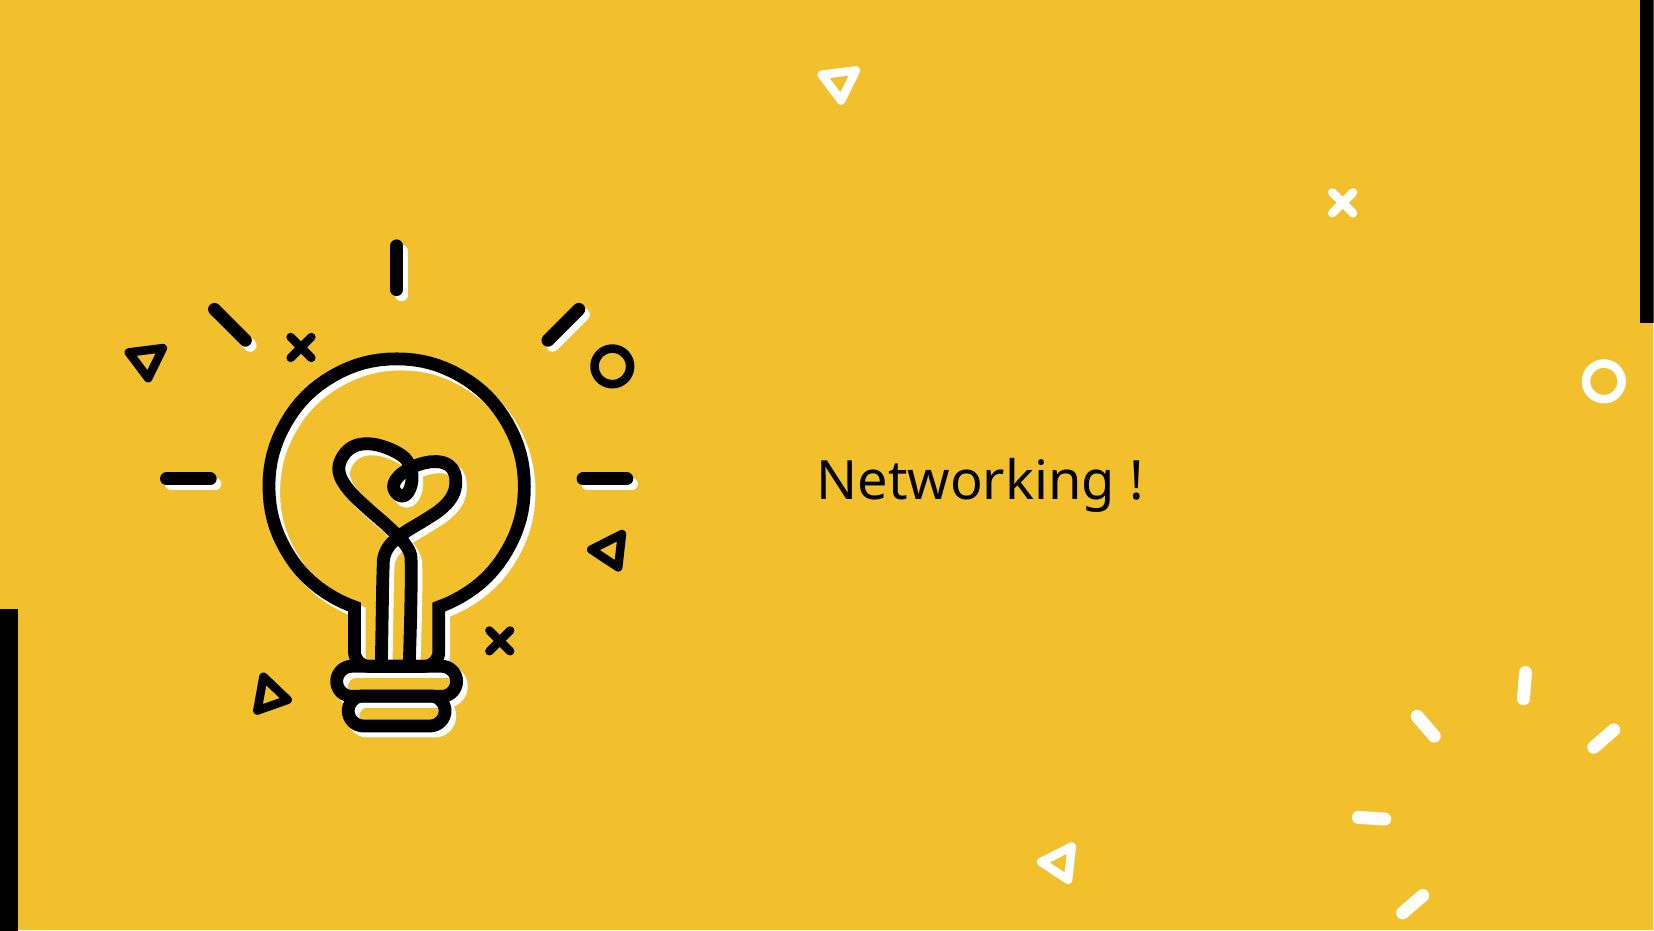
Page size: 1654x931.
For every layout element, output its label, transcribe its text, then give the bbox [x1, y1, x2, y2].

title Networking ! [816, 404, 1454, 553]
